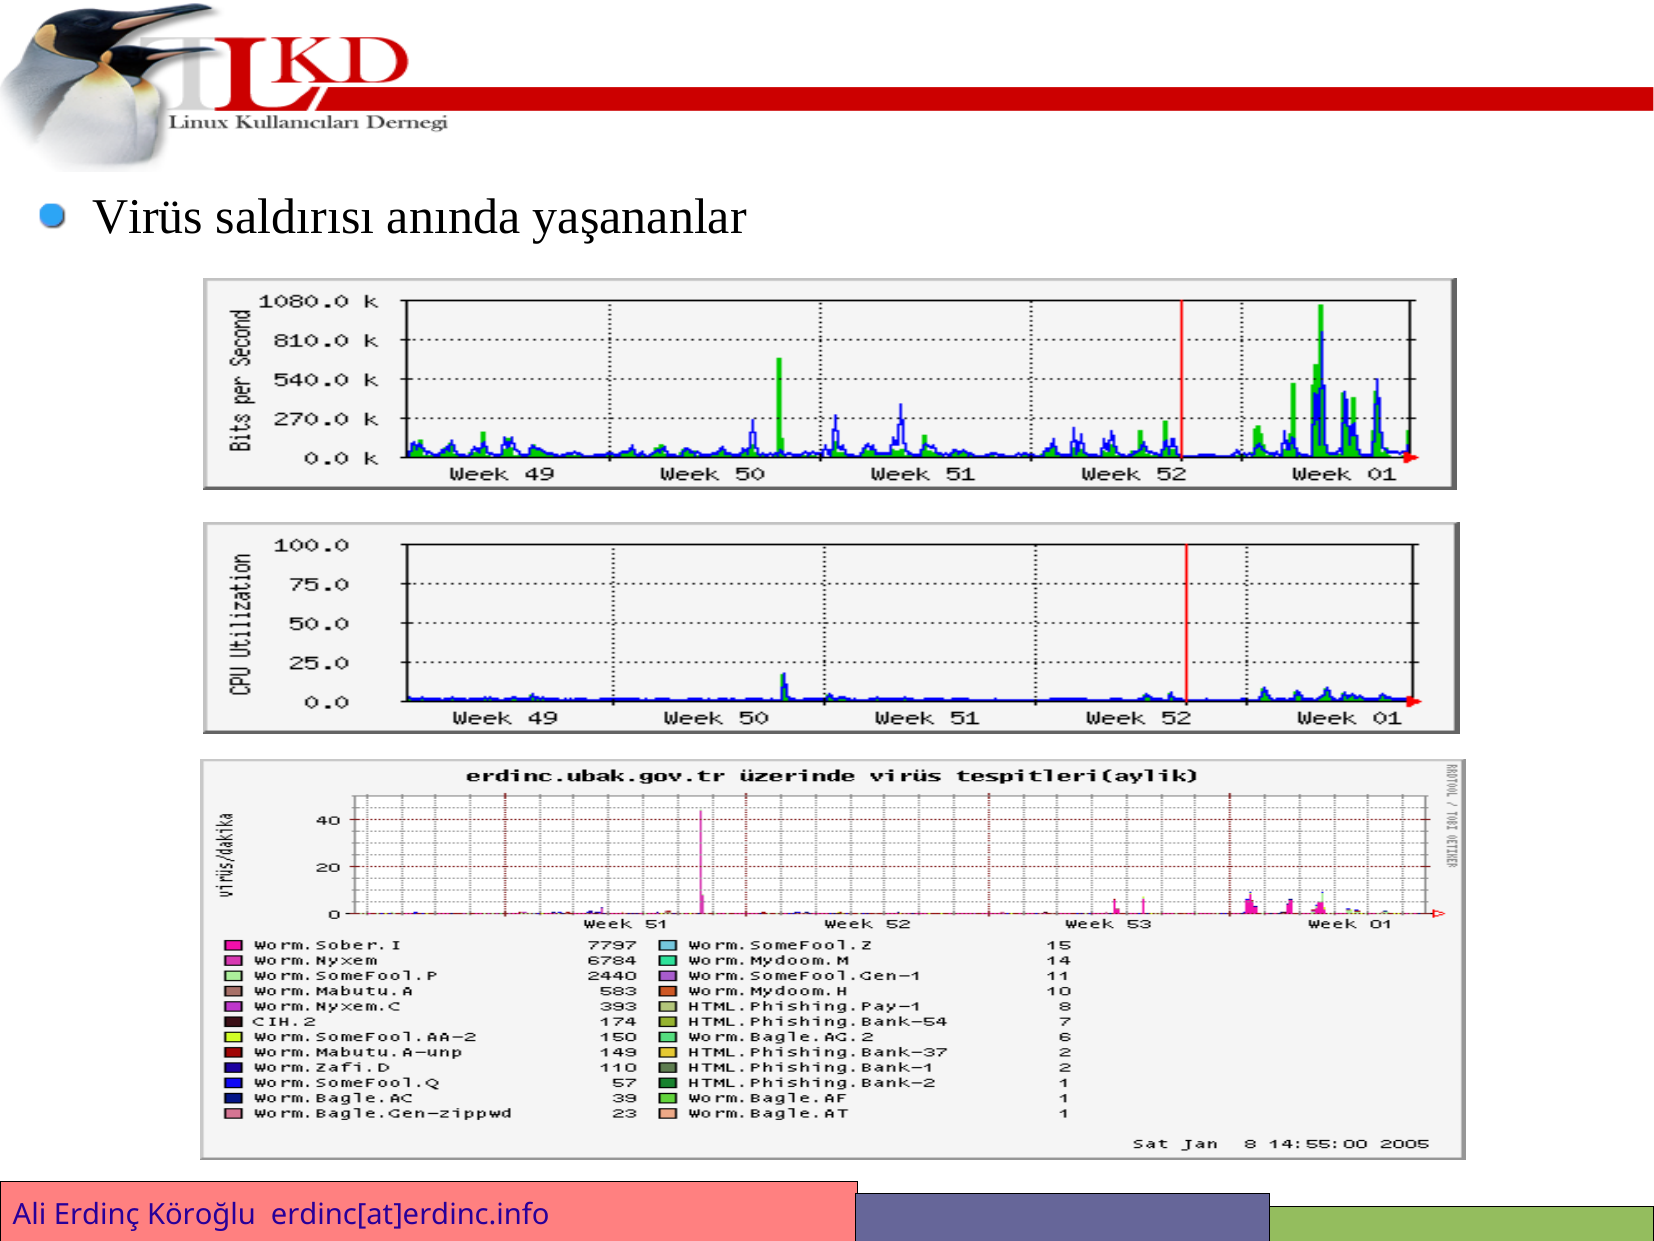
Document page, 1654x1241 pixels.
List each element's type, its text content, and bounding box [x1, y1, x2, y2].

picture [0, 0, 1654, 172]
text_box Ali Erdinç Köroğlu erdinc[at]erdinc.info http://www.erdinc.info [12, 1193, 852, 1233]
picture [203, 522, 1460, 734]
picture [203, 278, 1457, 490]
text_box Virüs saldırısı anında yaşananlar [38, 188, 748, 250]
picture [200, 759, 1466, 1160]
text_box [0, 1181, 1654, 1241]
